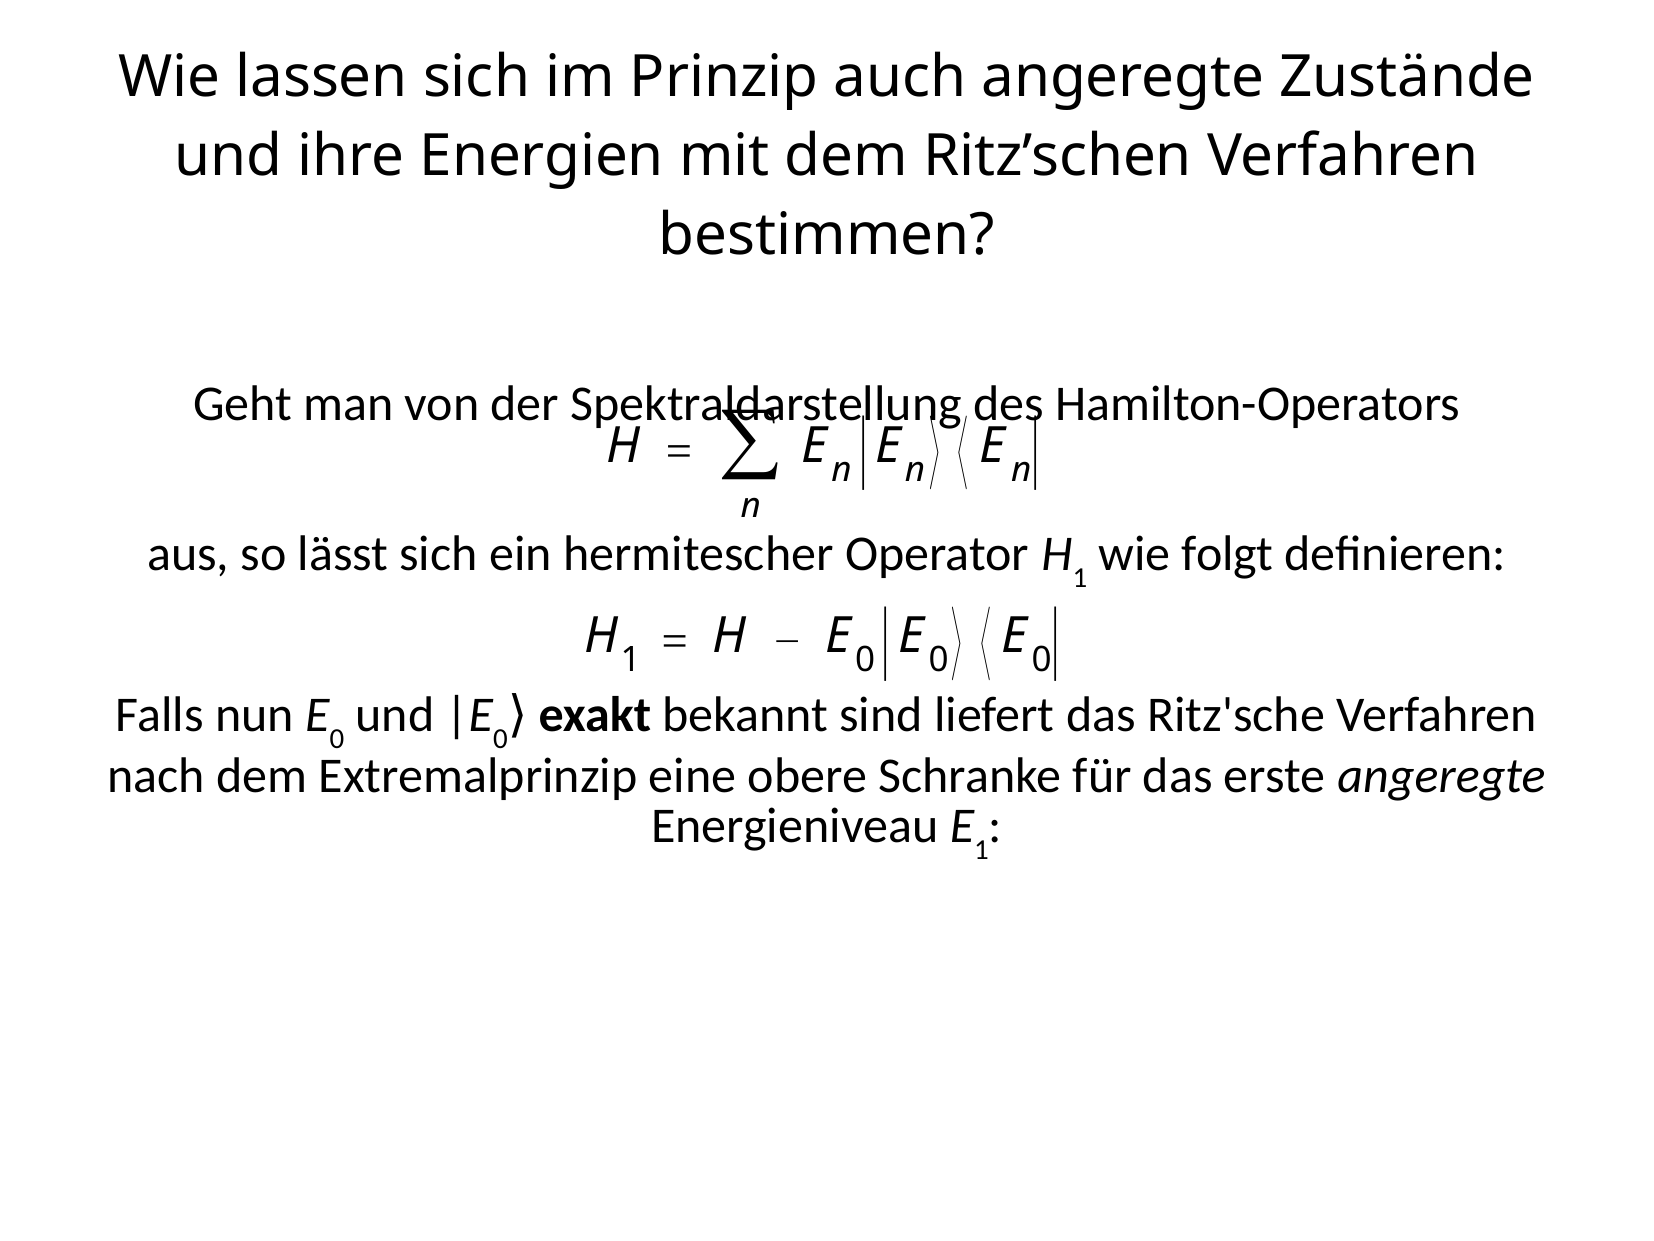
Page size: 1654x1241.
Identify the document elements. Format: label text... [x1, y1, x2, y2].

subtitle Geht man von der Spektraldarstellung des Hamilton-Operators aus, so lässt sich ein hermitescher Operator H1 wie folgt definieren: Falls nun E0 und |E0⟩ exakt bekannt sind liefert das Ritz'sche Verfahren nach dem Extremalprinzip eine obere Schranke für das erste angeregte Energieniveau E1: [82, 290, 1571, 1010]
chart [600, 406, 1054, 527]
title Wie lassen sich im Prinzip auch angeregte Zustände und ihre Energien mit dem Ritz’schen Verfahren bestimmen? [82, 49, 1571, 257]
chart [578, 604, 1075, 683]
